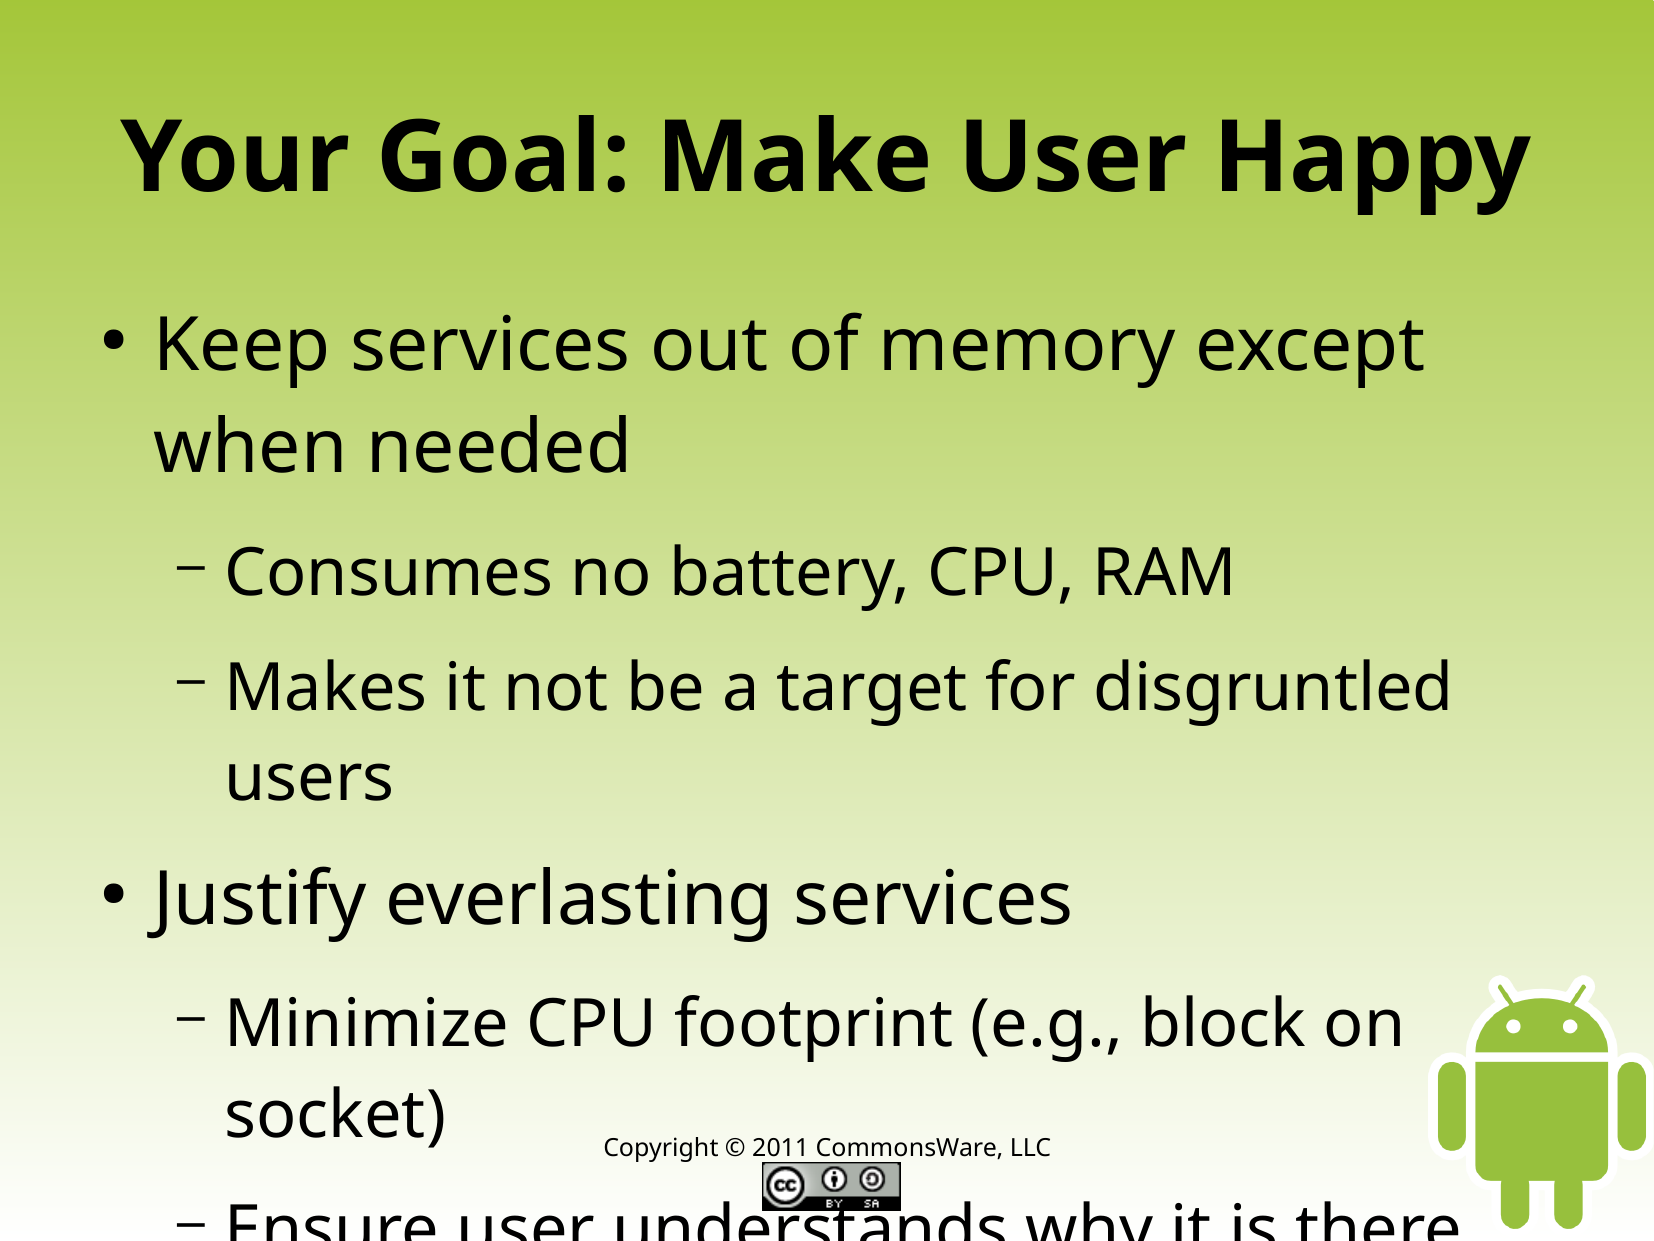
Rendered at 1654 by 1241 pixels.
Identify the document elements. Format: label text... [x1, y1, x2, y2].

picture [762, 1162, 901, 1211]
list Keep services out of memory except when needed Consumes no battery, CPU, RAM Makes it not be a target for disgruntled users Justify everlasting services Minimize CPU footprint (e.g., block on socket) Ensure user understands why it is there [82, 290, 1571, 1109]
picture [1434, 1220, 1452, 1231]
picture [1428, 975, 1654, 1238]
title Your Goal: Make User Happy [82, 49, 1571, 257]
